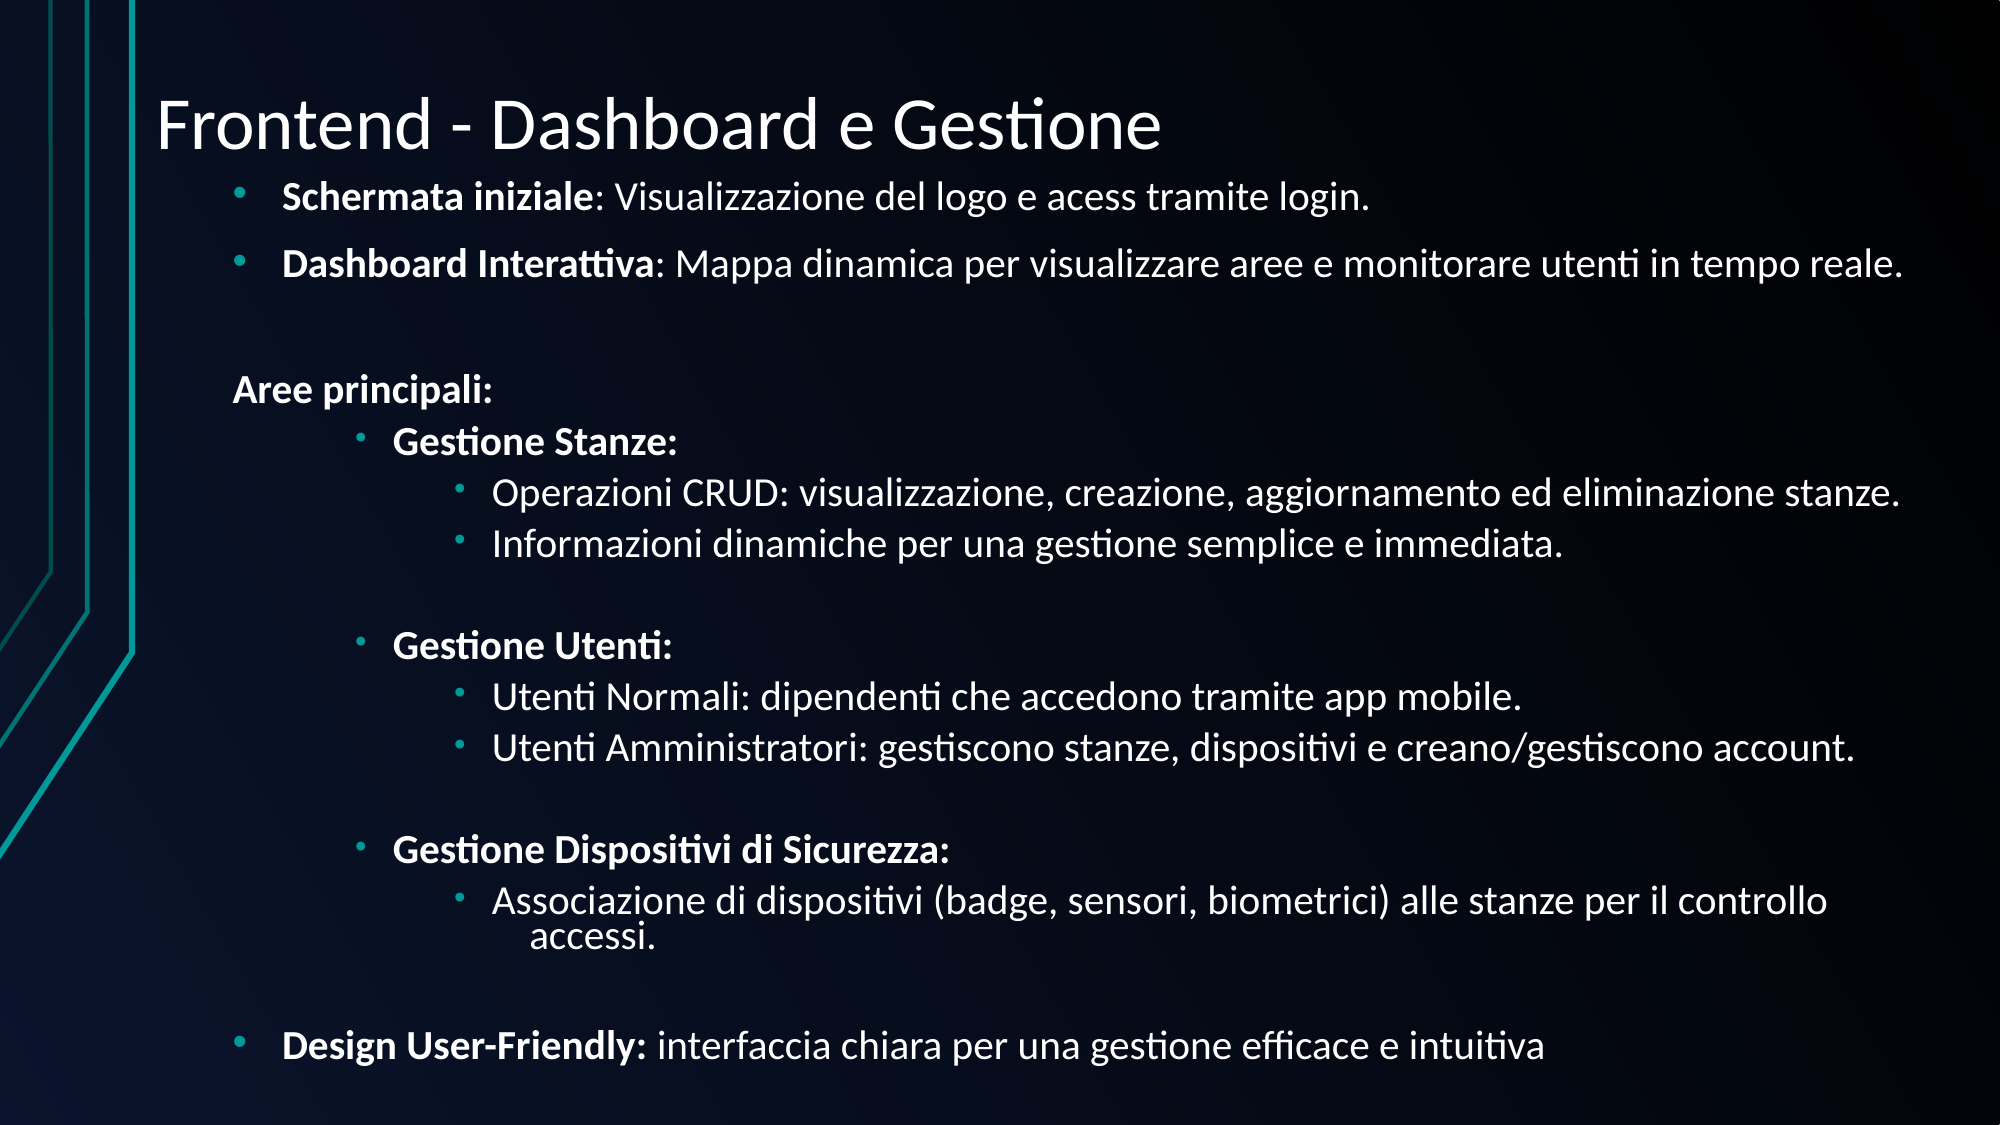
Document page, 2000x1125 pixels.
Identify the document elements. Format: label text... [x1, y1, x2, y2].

text_box Frontend - Dashboard e Gestione [141, 66, 1468, 173]
list Schermata iniziale: Visualizzazione del logo e acess tramite login. Dashboard Interattiva: Mappa dinamica per visualizzare aree e monitorare utenti in tempo reale. Aree principali: Gestione Stanze: Operazioni CRUD: visualizzazione, creazione, aggiornamento ed eliminazione stanze. Informazioni dinamiche per una gestione semplice e immediata. Gestione Utenti: Utenti Normali: dipendenti che accedono tramite app mobile. Utenti Amministratori: gestiscono stanze, dispositivi e creano/gestiscono account. Gestione Dispositivi di Sicurezza: Associazione di dispositivi (badge, sensori, biometrici) alle stanze per il controllo accessi. Design User-Friendly: interfaccia chiara per una gestione efficace e intuitiva [217, 173, 1954, 1076]
